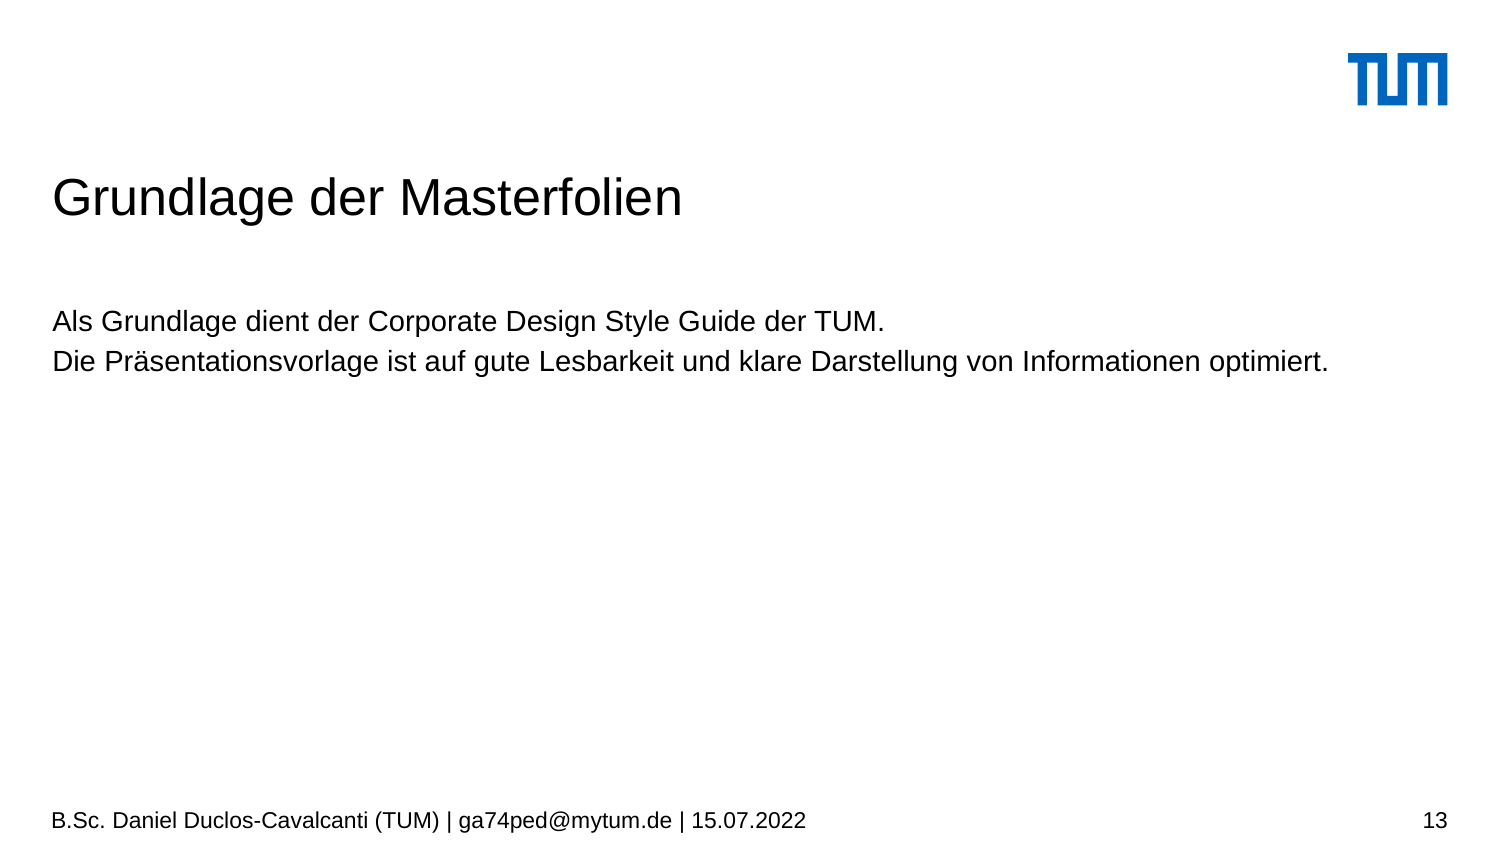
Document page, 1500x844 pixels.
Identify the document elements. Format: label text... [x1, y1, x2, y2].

footer B.Sc. Daniel Duclos-Cavalcanti (TUM) | ga74ped@mytum.de | 15.07.2022 [51, 796, 1112, 842]
title Grundlage der Masterfolien [52, 159, 1449, 227]
slide_number <number> [1112, 796, 1448, 842]
list Als Grundlage dient der Corporate Design Style Guide der TUM. Die Präsentationsvorlage ist auf gute Lesbarkeit und klare Darstellung von Informationen optimiert. [52, 262, 1449, 771]
